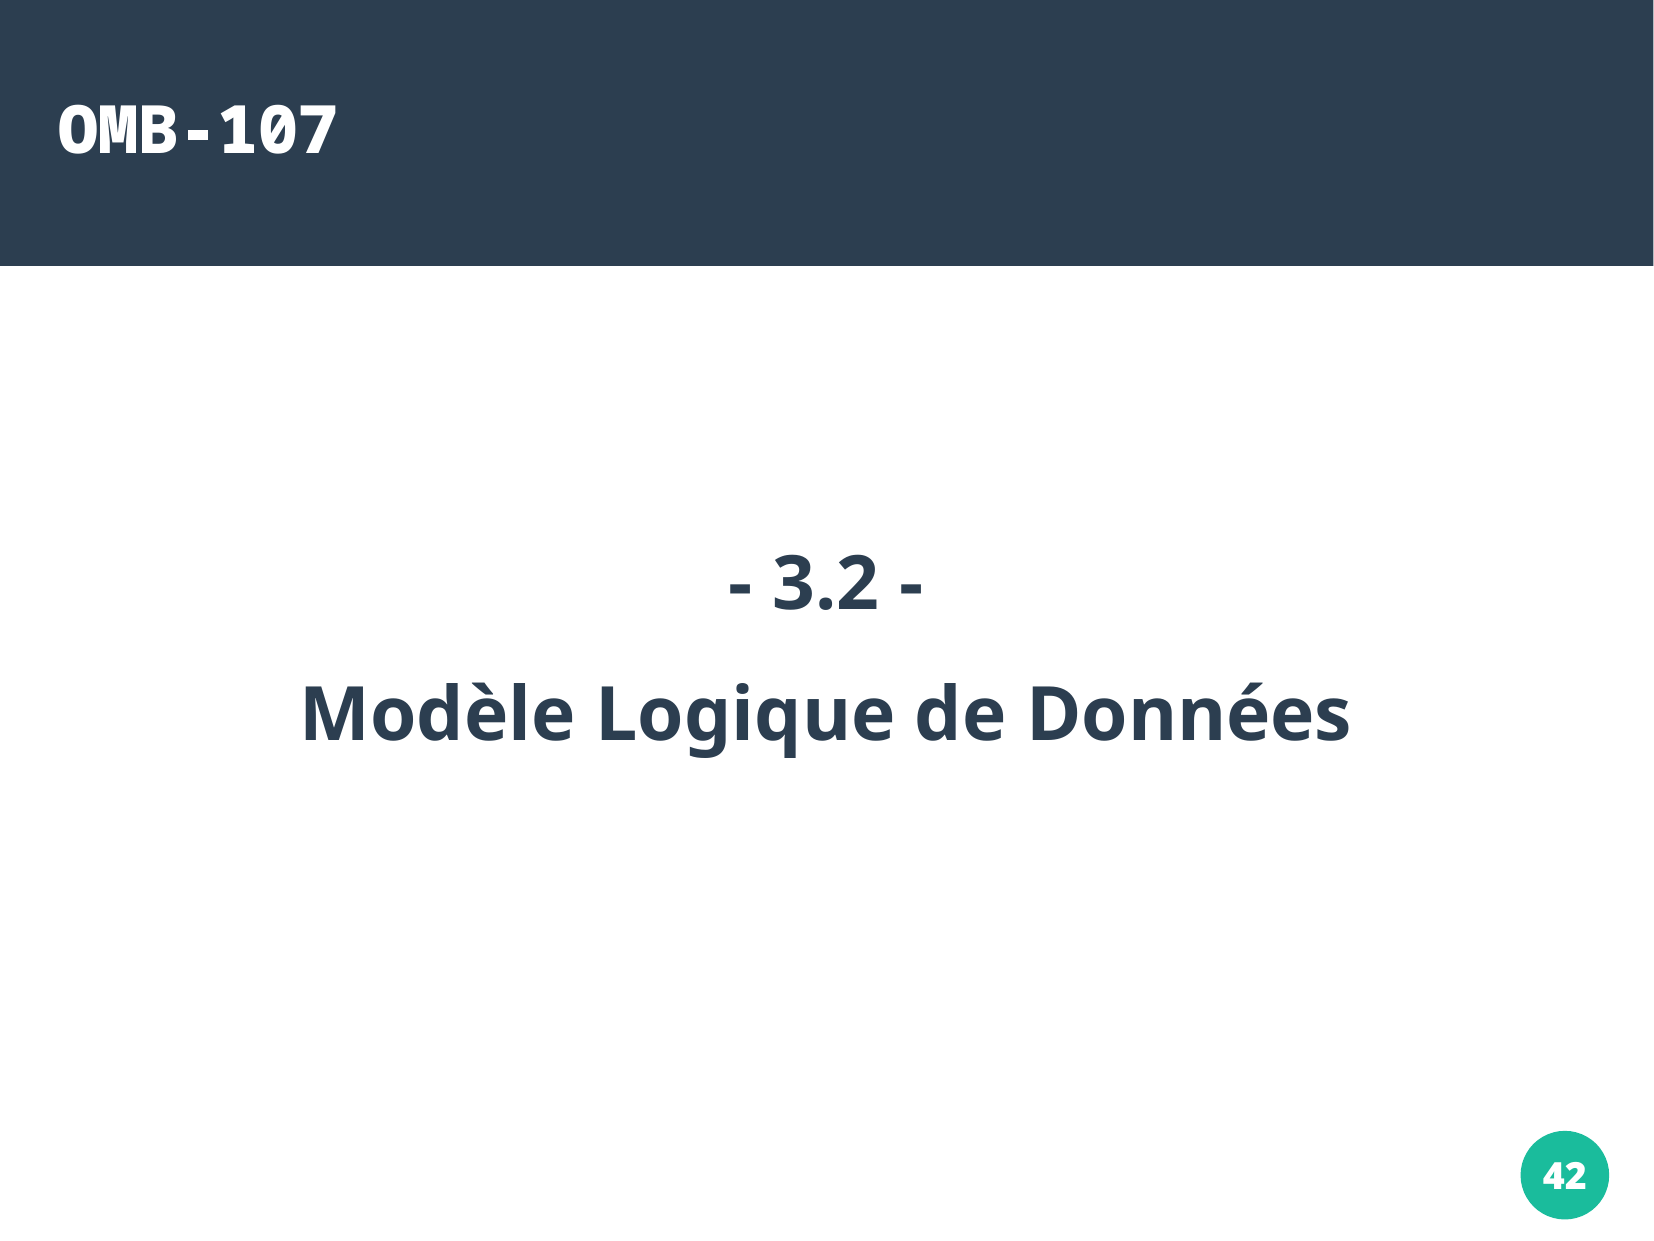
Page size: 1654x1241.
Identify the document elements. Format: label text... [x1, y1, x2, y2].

title OMB-107 [58, 49, 1595, 207]
list - 3.2 - Modèle Logique de Données [0, 265, 1653, 1181]
